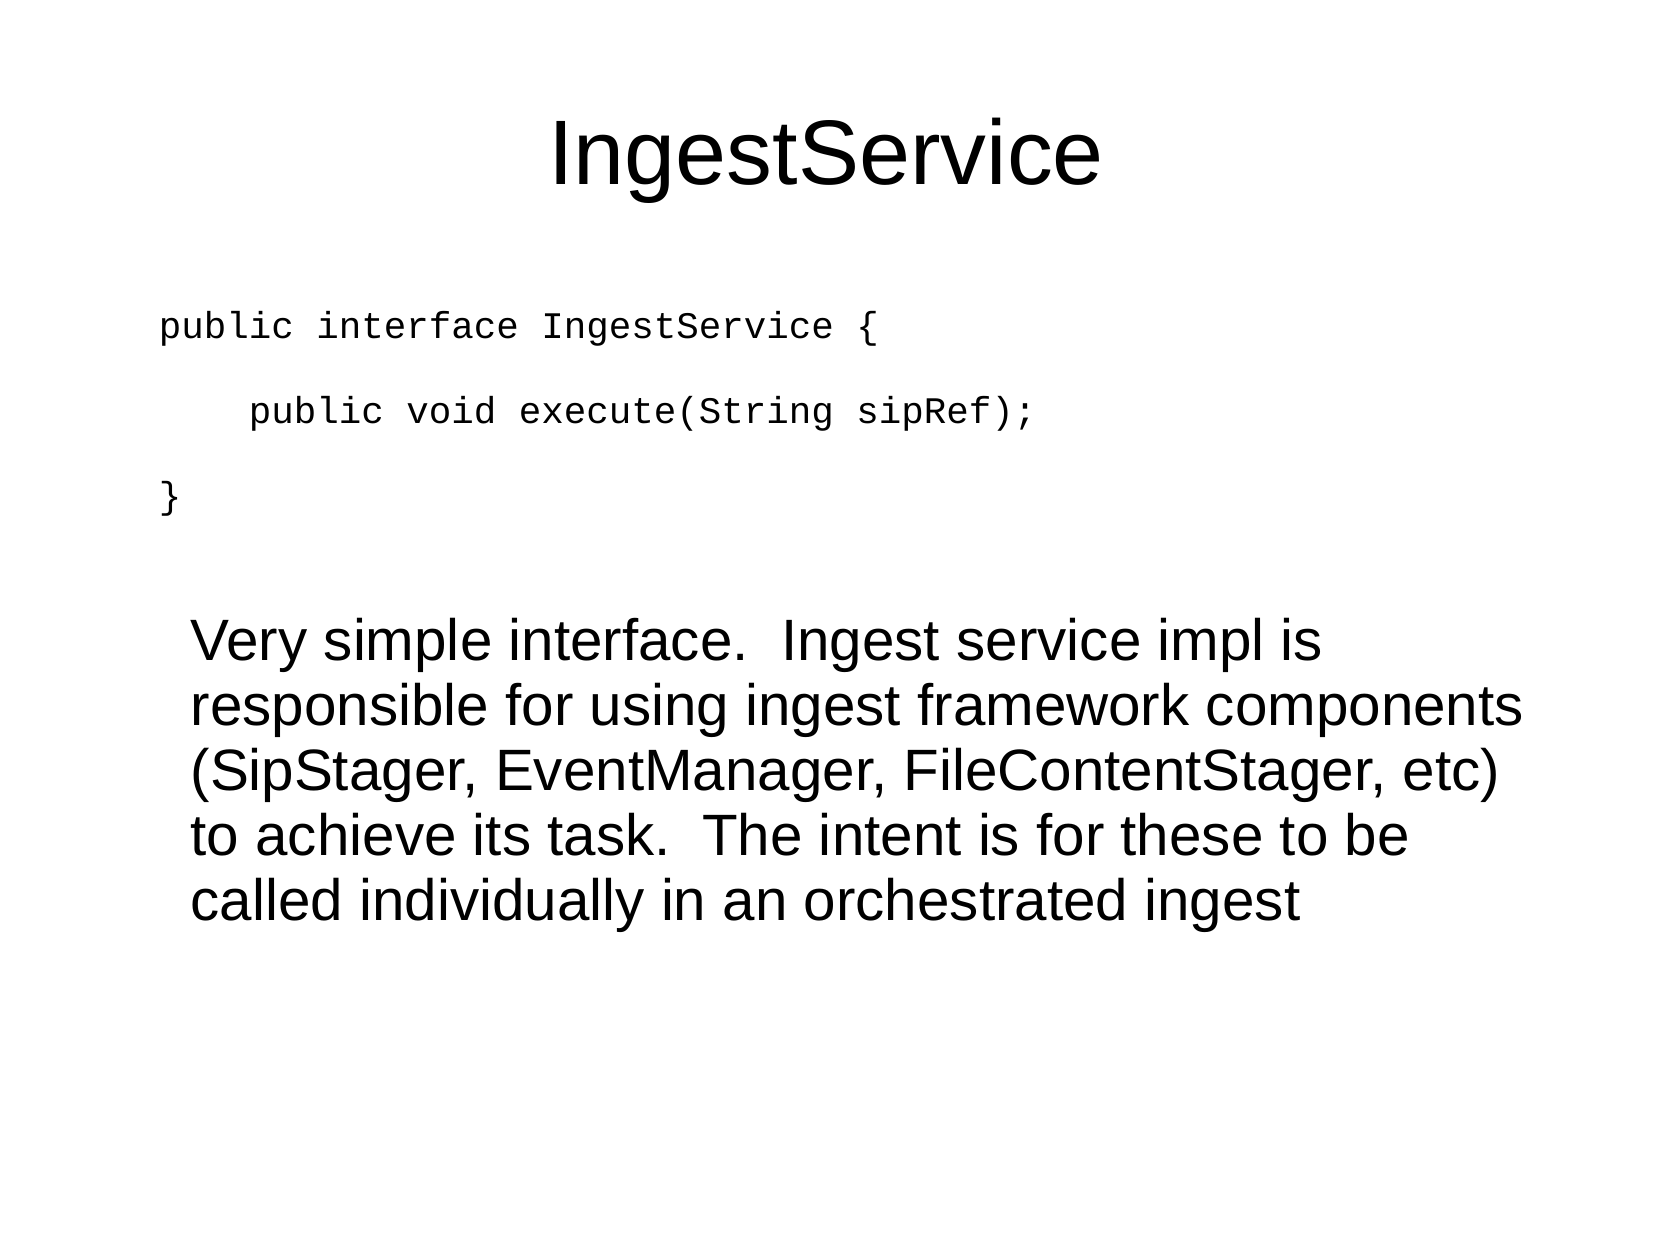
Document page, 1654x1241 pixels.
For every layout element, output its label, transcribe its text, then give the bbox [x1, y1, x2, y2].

title IngestService [82, 49, 1571, 257]
text_box public interface IngestService { public void execute(String sipRef); } [144, 300, 1052, 528]
text_box Very simple interface. Ingest service impl is responsible for using ingest framework components (SipStager, EventManager, FileContentStager, etc) to achieve its task. The intent is for these to be called individually in an orchestrated ingest [175, 600, 1552, 1051]
